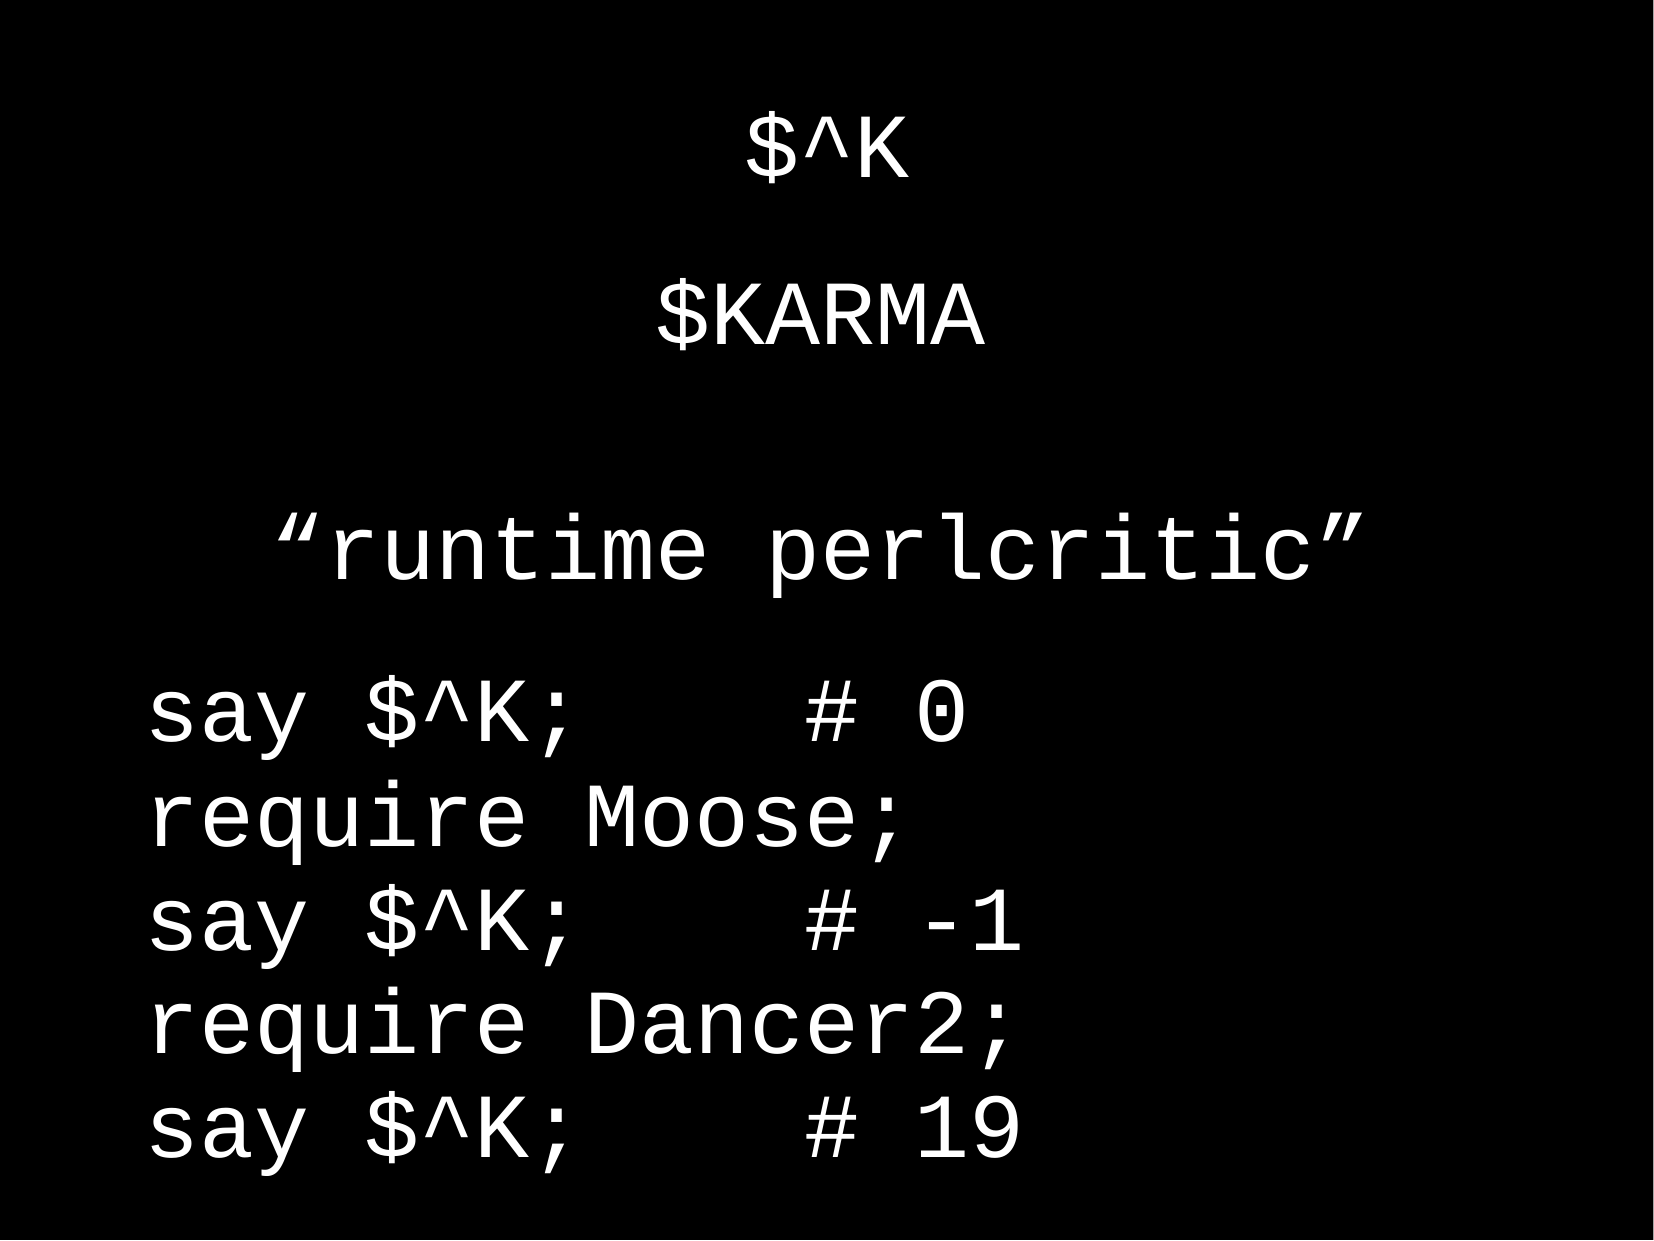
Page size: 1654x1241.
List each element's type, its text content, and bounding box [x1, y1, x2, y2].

title $^K [82, 49, 1571, 257]
text_box “runtime perlcritic” [118, 495, 1524, 615]
text_box $KARMA [118, 260, 1524, 380]
text_box say $^K; # 0 require Moose; say $^K; # -1 require Dancer2; say $^K; # 19 [129, 658, 1536, 1193]
